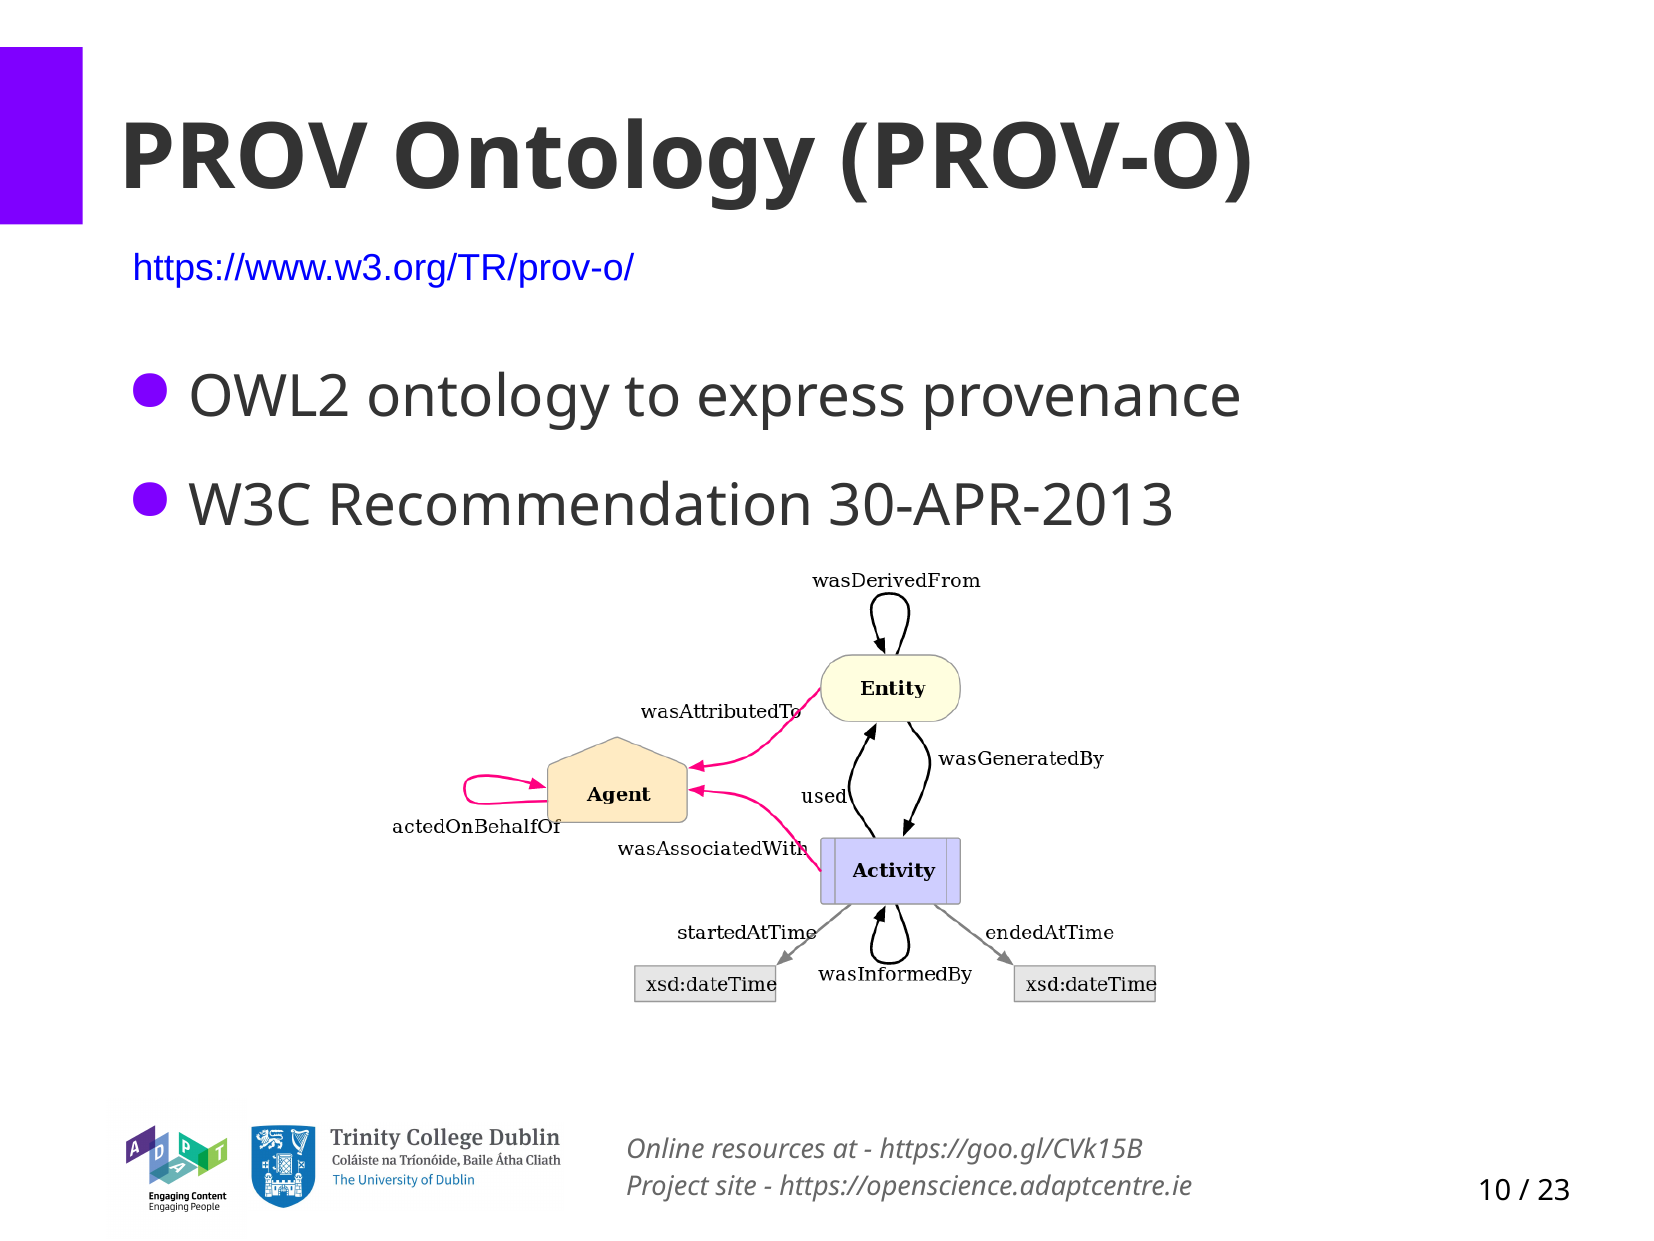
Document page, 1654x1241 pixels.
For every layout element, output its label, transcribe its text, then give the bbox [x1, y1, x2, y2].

picture [384, 568, 1158, 1004]
picture [106, 1098, 247, 1239]
list OWL2 ontology to express provenance W3C Recommendation 30-APR-2013 [118, 354, 1536, 1074]
title PROV Ontology (PROV-O) [118, 49, 1571, 257]
picture [248, 1122, 564, 1211]
text_box https://www.w3.org/TR/prov-o/ [117, 238, 650, 296]
